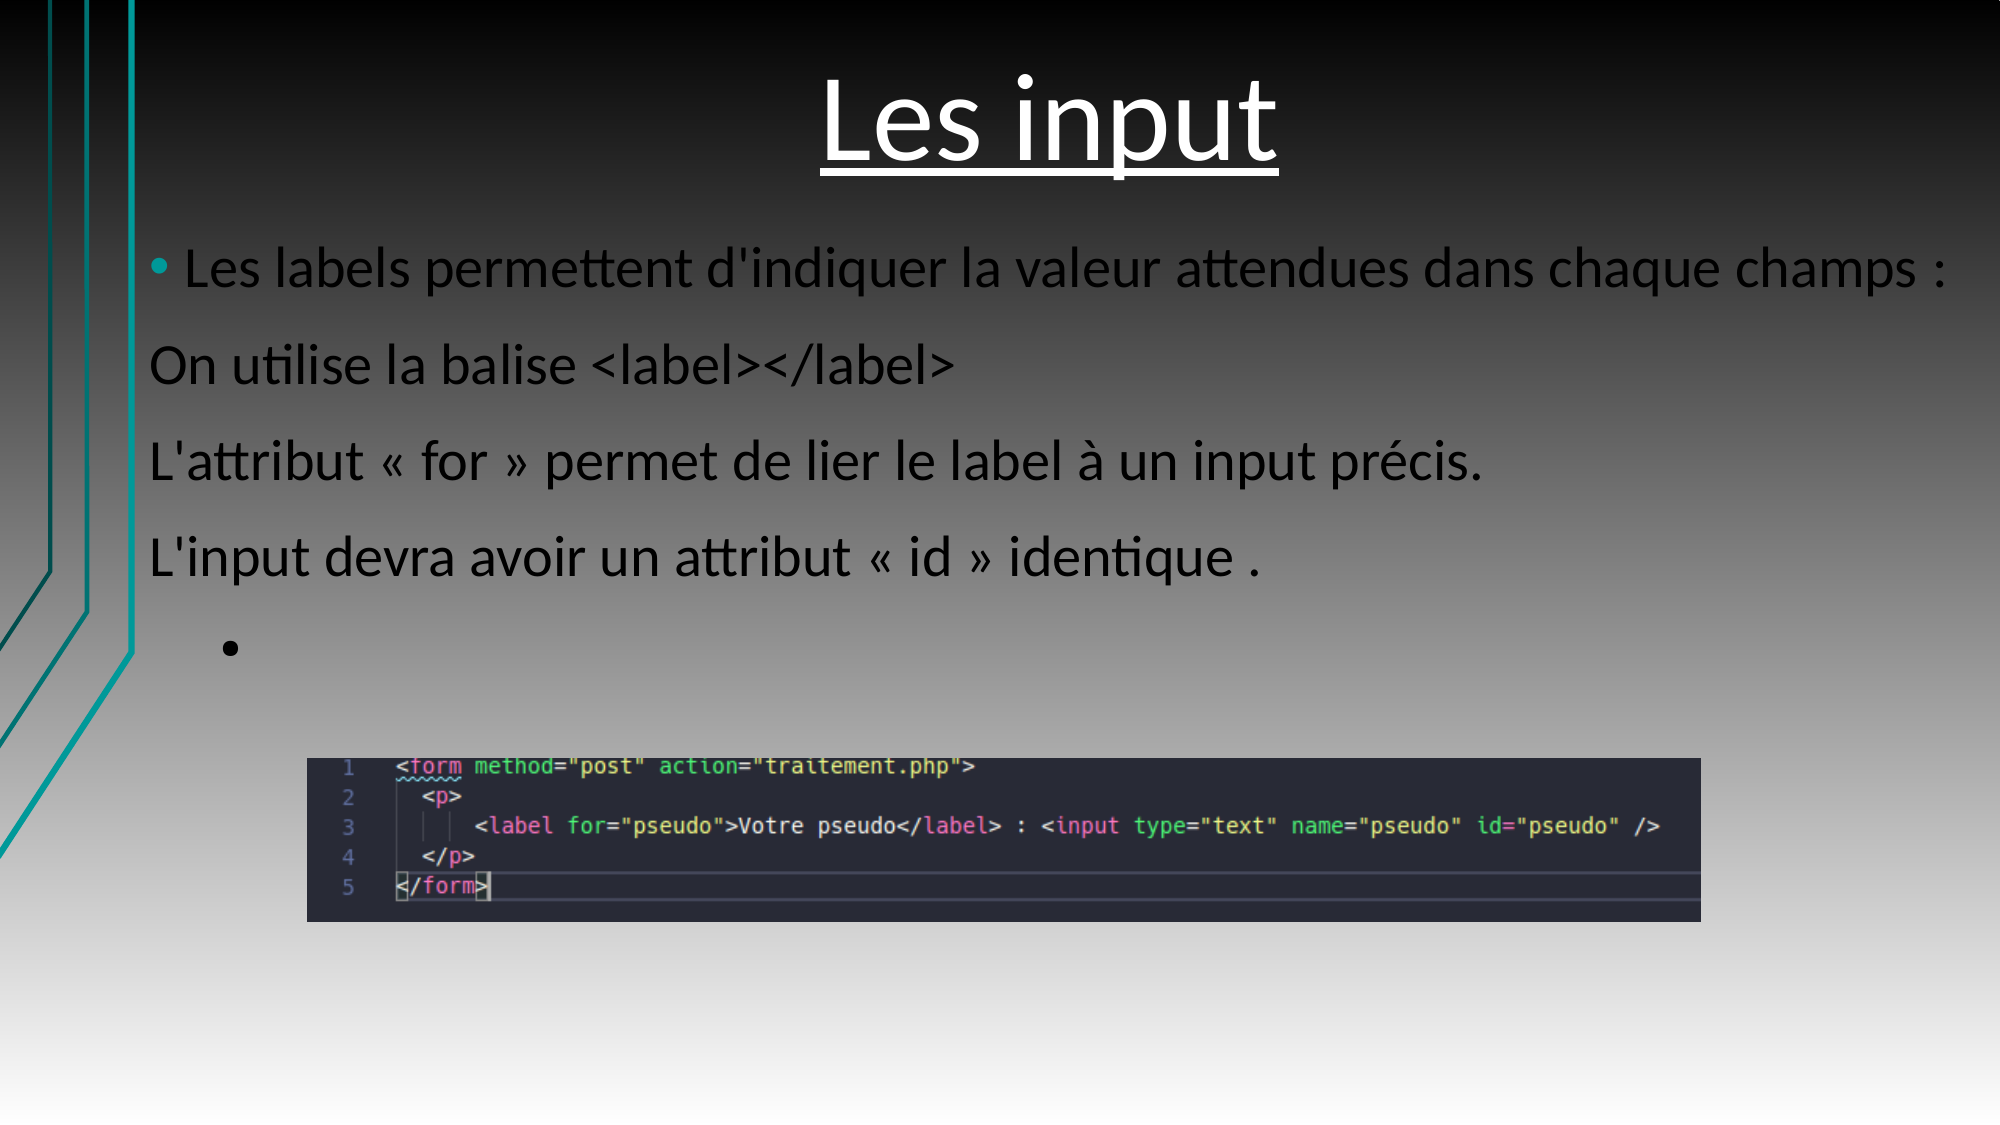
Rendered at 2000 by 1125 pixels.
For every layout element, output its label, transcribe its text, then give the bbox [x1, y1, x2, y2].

text_box Les labels permettent d'indiquer la valeur attendues dans chaque champs : On utilise la balise <label></label> L'attribut « for » permet de lier le label à un input précis. L'input devra avoir un attribut « id » identique . [134, 230, 1965, 1091]
title Les input [200, 45, 1900, 185]
picture [307, 758, 1701, 922]
